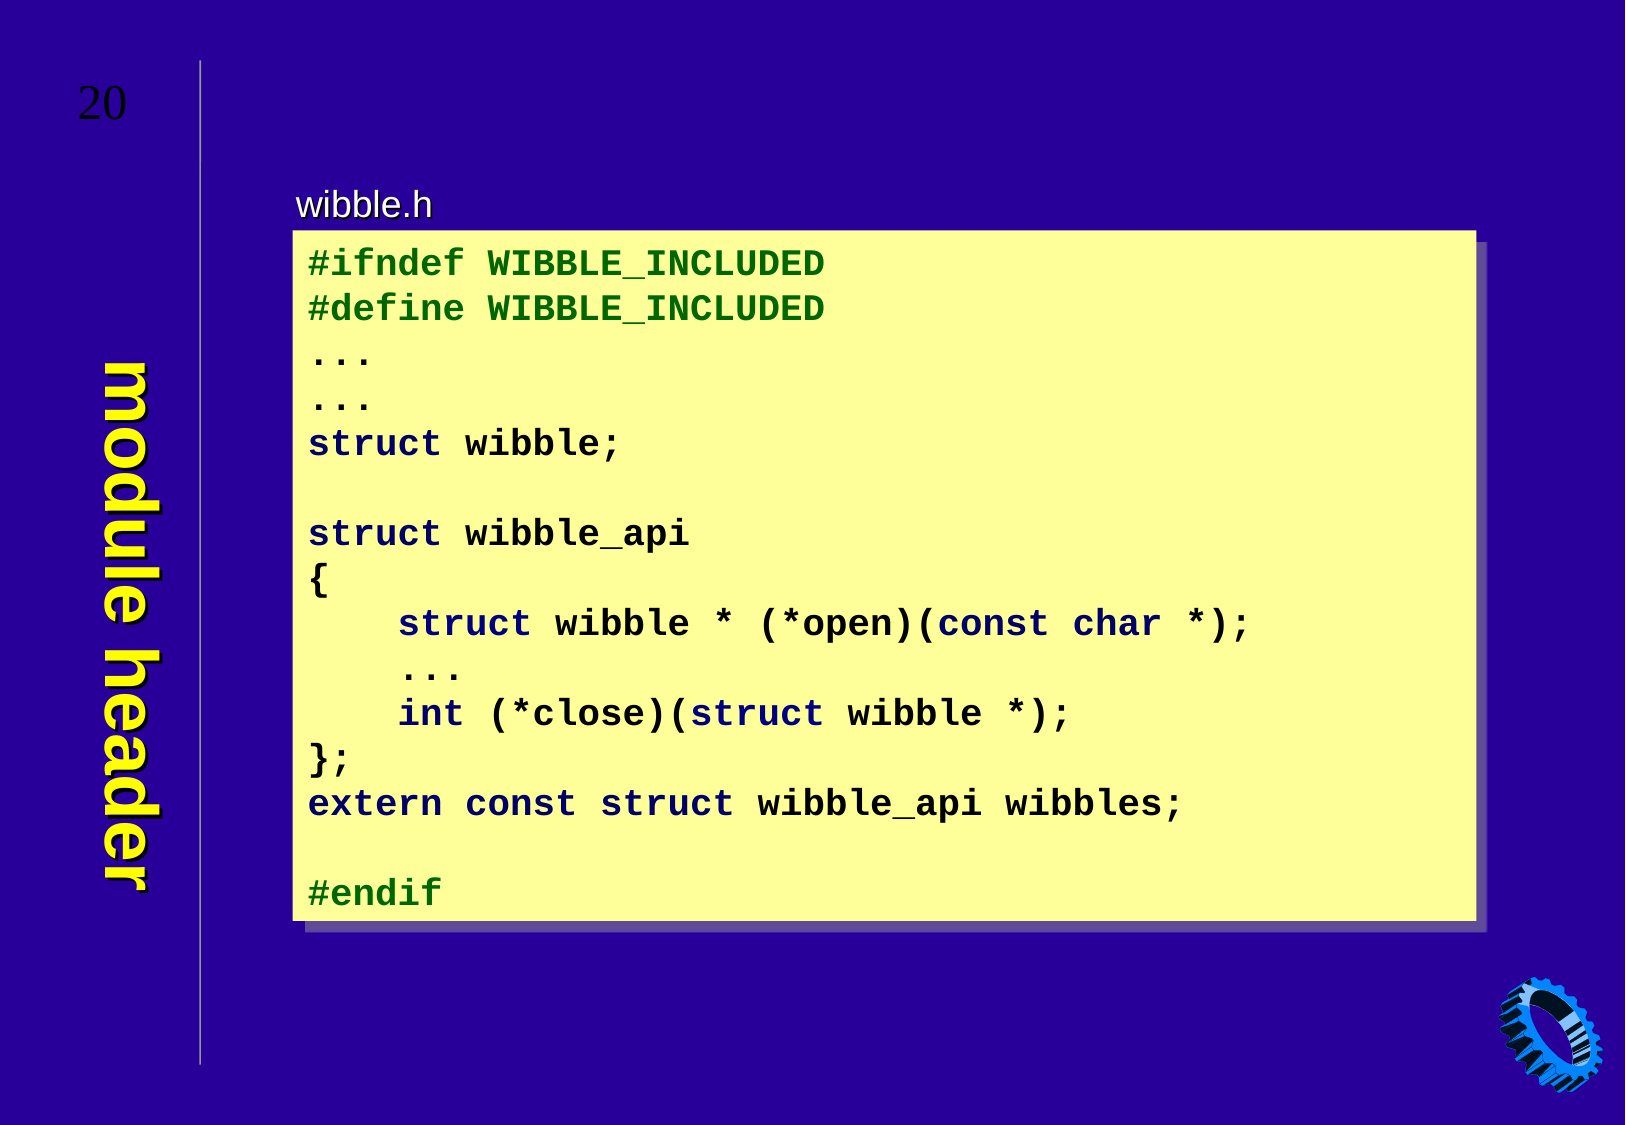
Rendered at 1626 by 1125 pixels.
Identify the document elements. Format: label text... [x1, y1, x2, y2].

text_box #ifndef WIBBLE_INCLUDED #define WIBBLE_INCLUDED ... ... struct wibble; struct wibble_api { struct wibble * (*open)(const char *); ... int (*close)(struct wibble *); }; extern const struct wibble_api wibbles; #endif [292, 230, 1477, 921]
text_box wibble.h [280, 172, 695, 234]
title module header [50, 187, 188, 1063]
picture [1497, 975, 1604, 1094]
